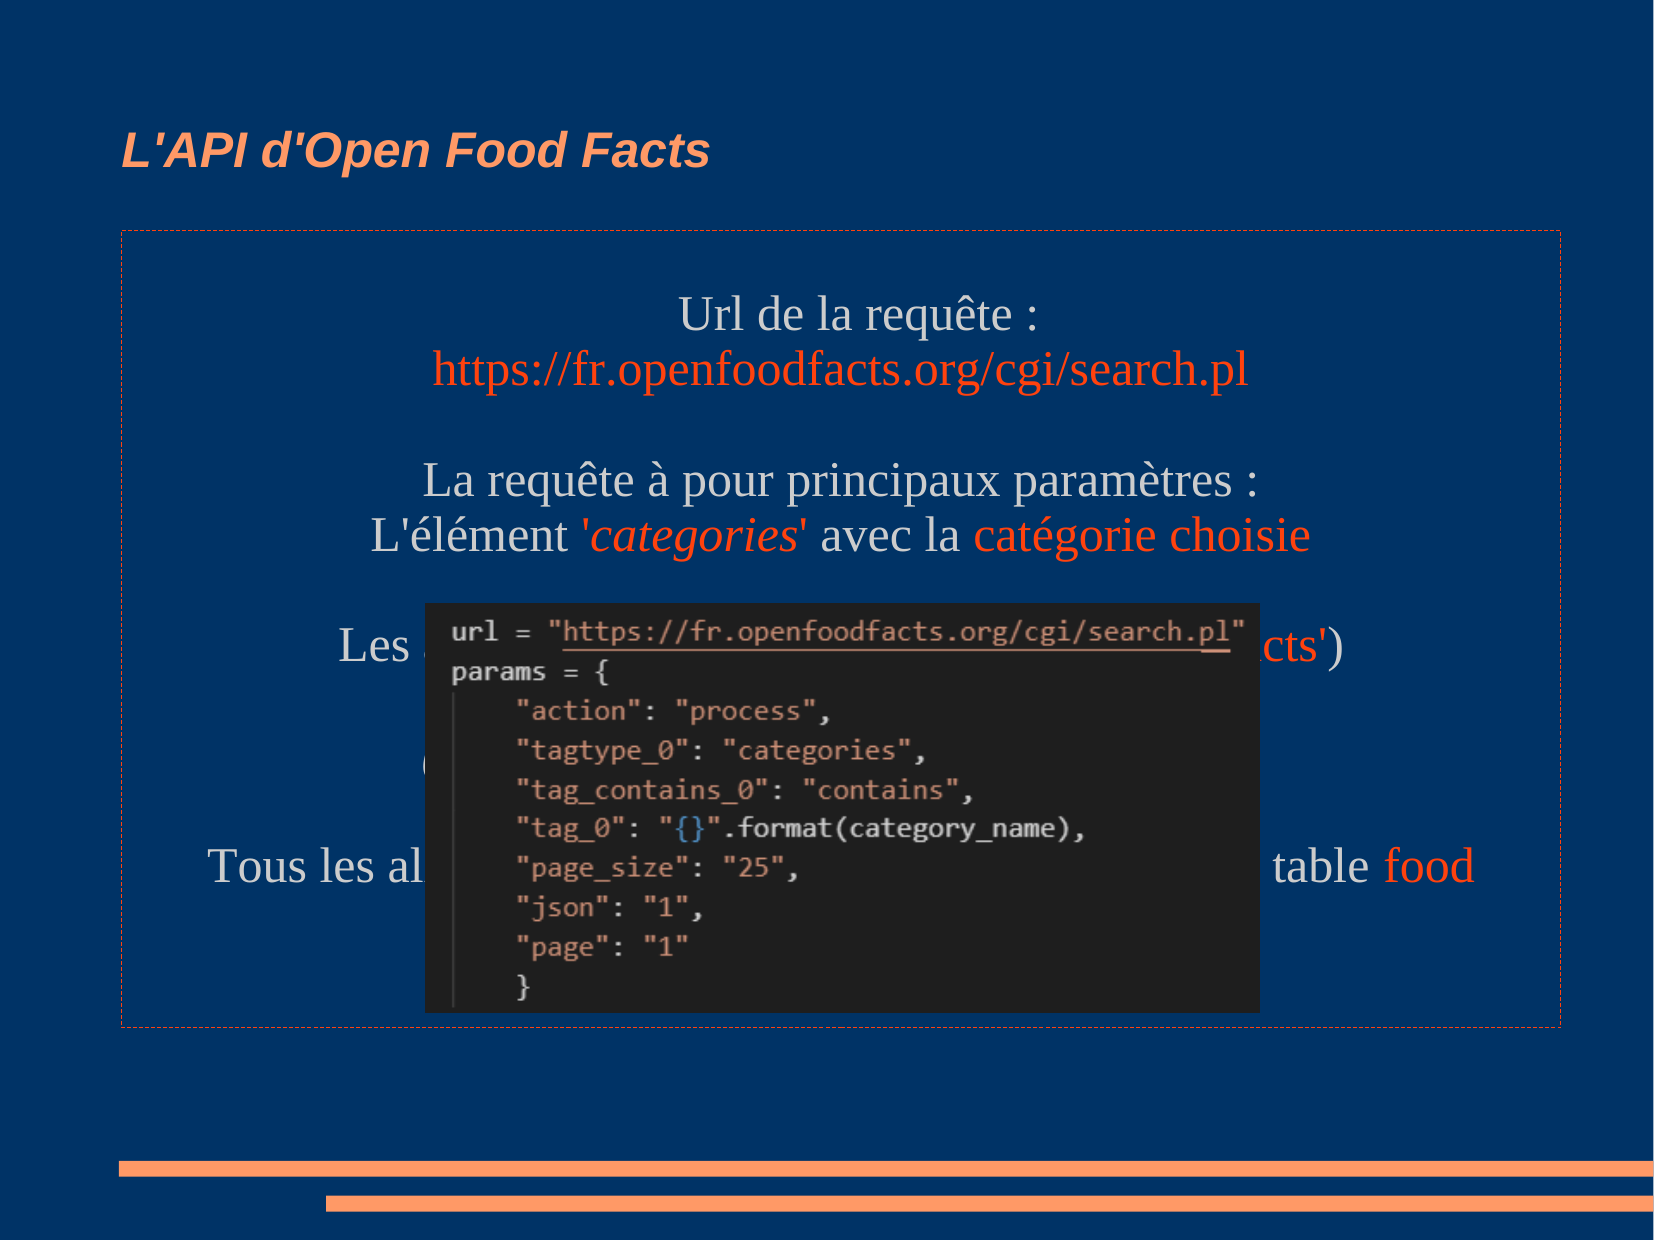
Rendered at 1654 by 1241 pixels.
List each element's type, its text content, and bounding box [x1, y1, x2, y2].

subtitle Url de la requête : https://fr.openfoodfacts.org/cgi/search.pl La requête à pour principaux paramètres : L'élément 'categories' avec la catégorie choisie Les aliments de chaque catégorie (dans 'products') sont ajoutés à food_list (Uniquement les informations souhaitées) Tous les aliments de la listes sont enregistrés dans la table food de la base de données [121, 230, 1561, 1028]
picture [425, 603, 1260, 1013]
title L'API d'Open Food Facts [121, 46, 1534, 230]
